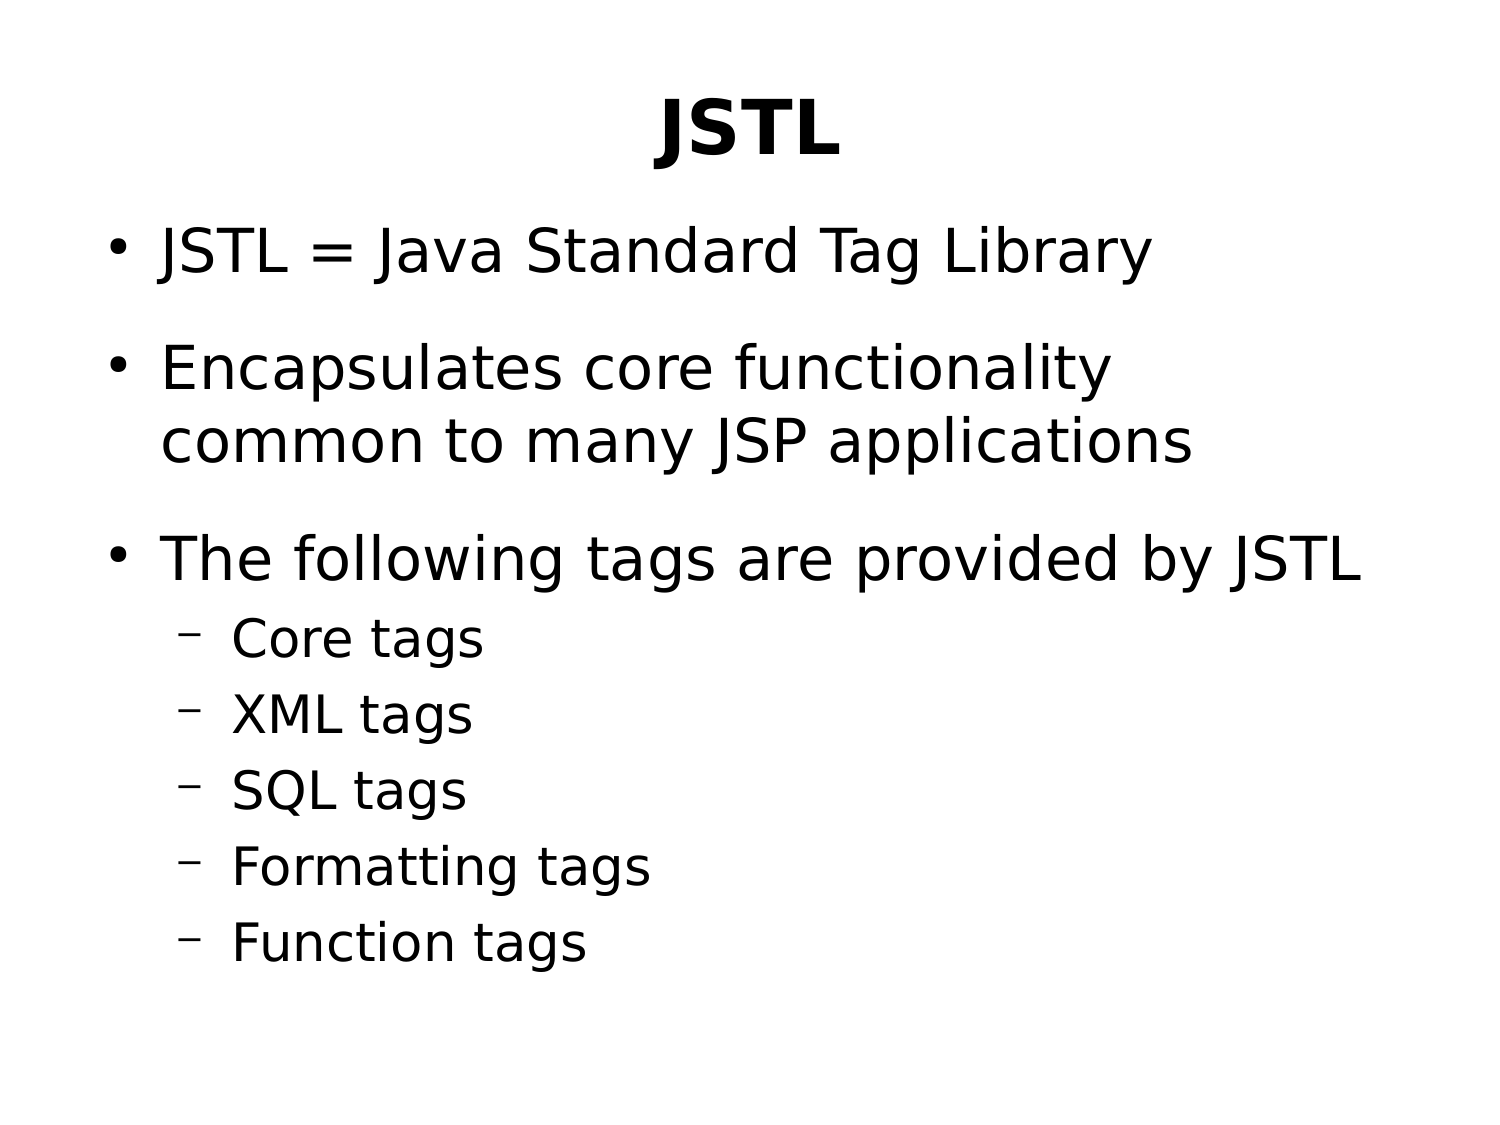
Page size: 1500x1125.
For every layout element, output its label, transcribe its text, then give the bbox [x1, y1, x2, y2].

title JSTL [75, 44, 1425, 177]
list JSTL = Java Standard Tag Library Encapsulates core functionality common to many JSP applications The following tags are provided by JSTL Core tags XML tags SQL tags Formatting tags Function tags [75, 204, 1395, 1075]
